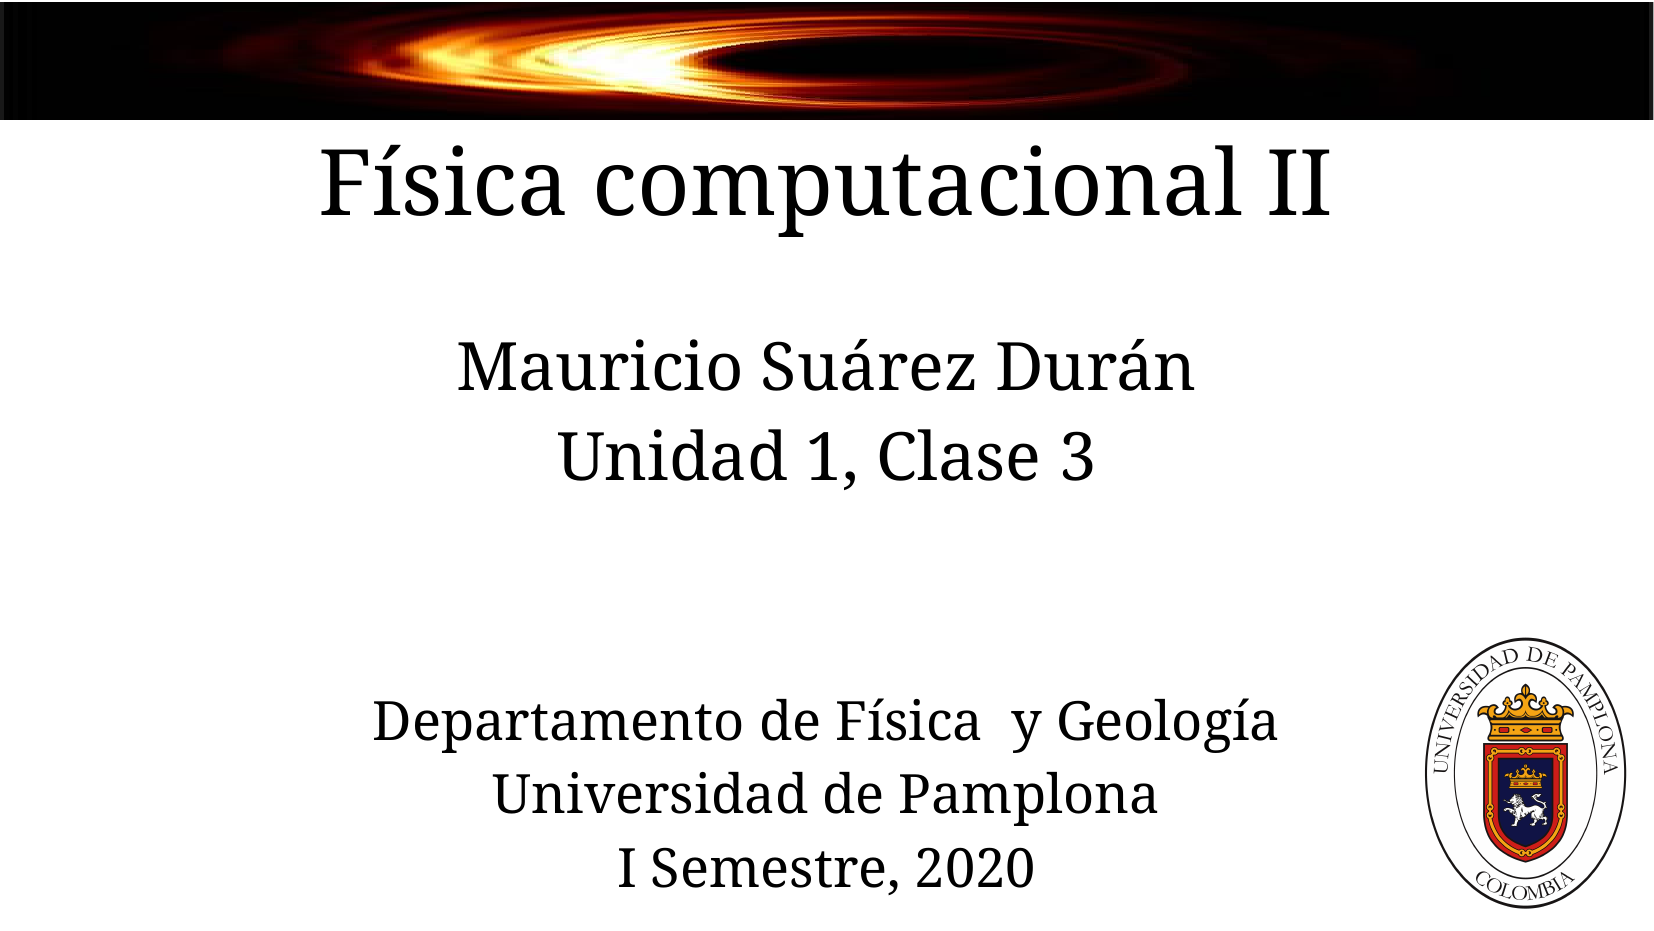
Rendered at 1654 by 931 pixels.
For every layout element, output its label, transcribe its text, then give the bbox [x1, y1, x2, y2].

title Física computacional II [82, 121, 1571, 258]
picture [0, 2, 1654, 121]
picture [1415, 629, 1636, 918]
subtitle Mauricio Suárez Durán Unidad 1, Clase 3 Departamento de Física y Geología Universidad de Pamplona I Semestre, 2020 [82, 341, 1571, 882]
